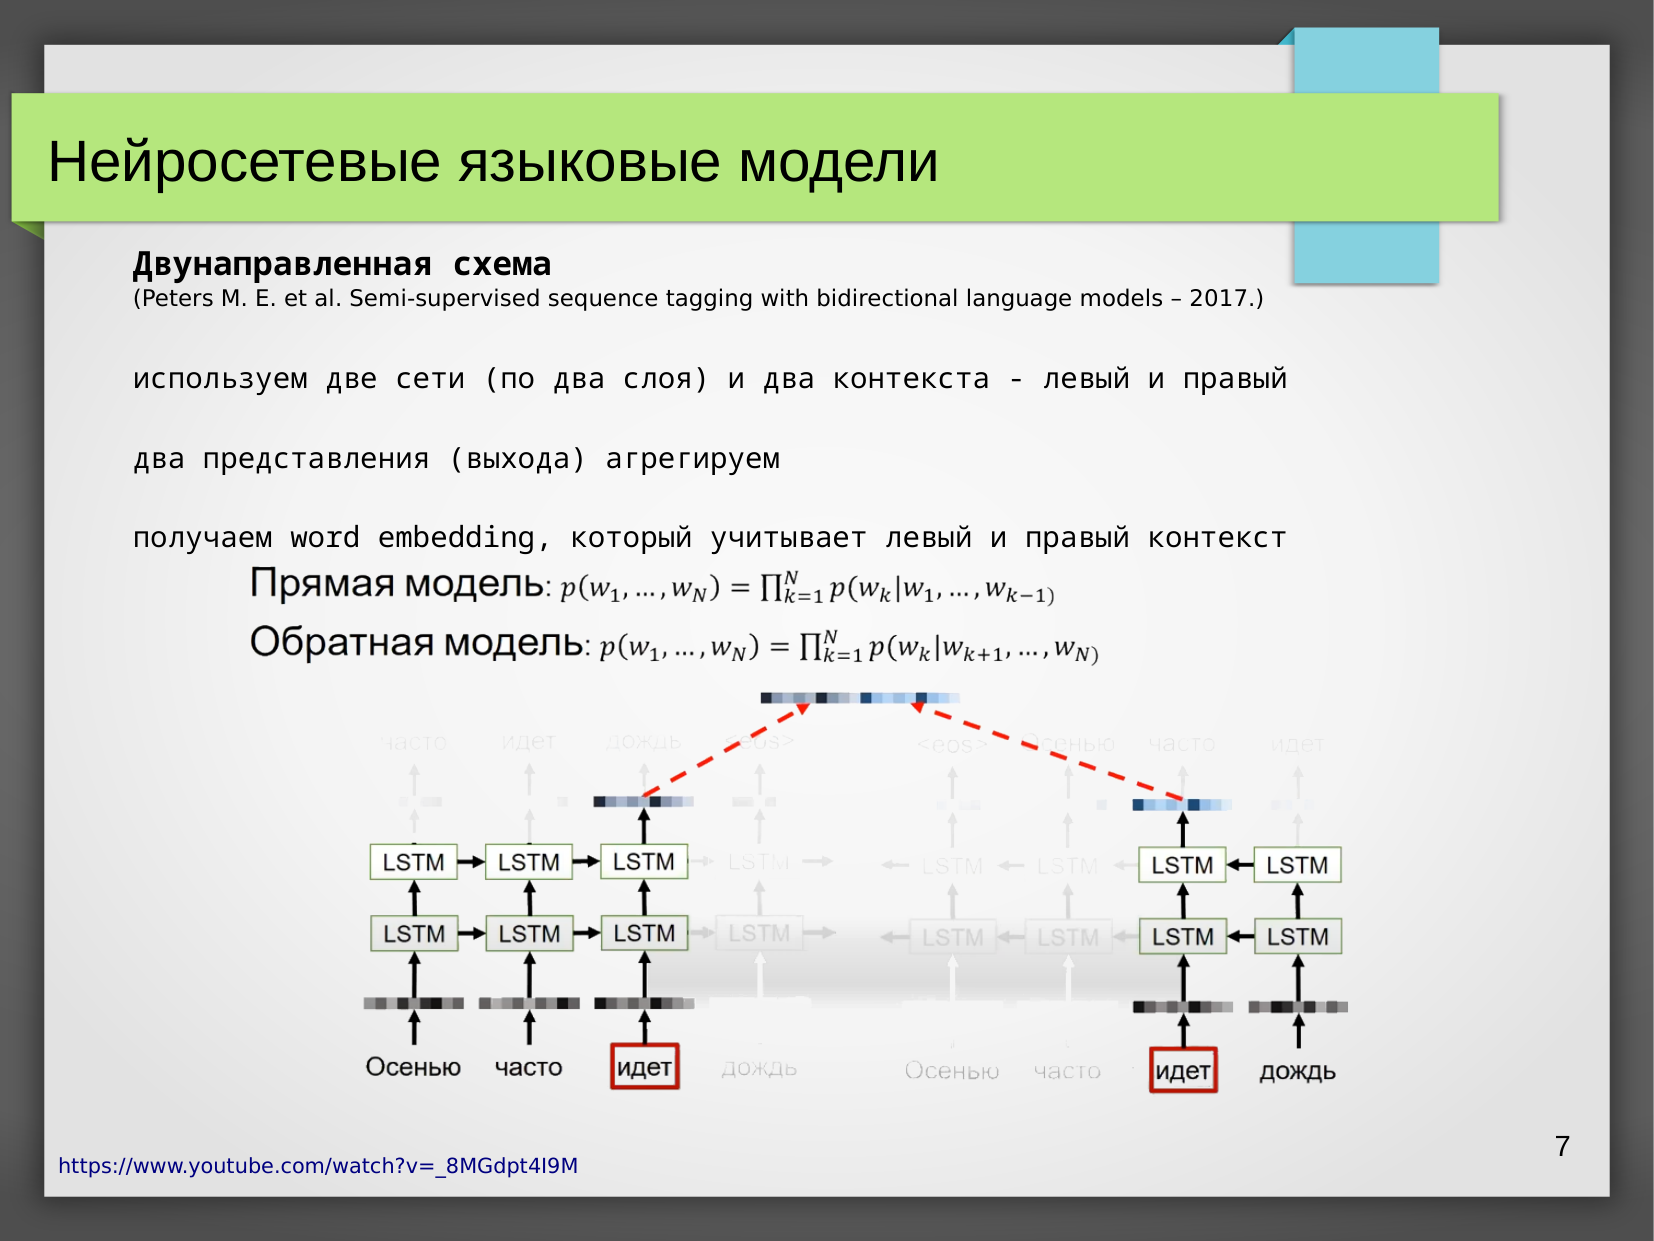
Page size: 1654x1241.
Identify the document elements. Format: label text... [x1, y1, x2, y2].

picture [0, 0, 1654, 1241]
text_box Двунаправленная схема (Peters M. E. et al. Semi-supervised sequence tagging with bidirectional language models – 2017.) используем две сети (по два слоя) и два контекста - левый и правый два представления (выхода) агрегируем получаем word embedding, который учитывает левый и правый контекст [118, 232, 1323, 523]
title Нейросетевые языковые модели [47, 121, 1241, 201]
text_box https://www.youtube.com/watch?v=_8MGdpt4I9M [43, 1146, 662, 1193]
